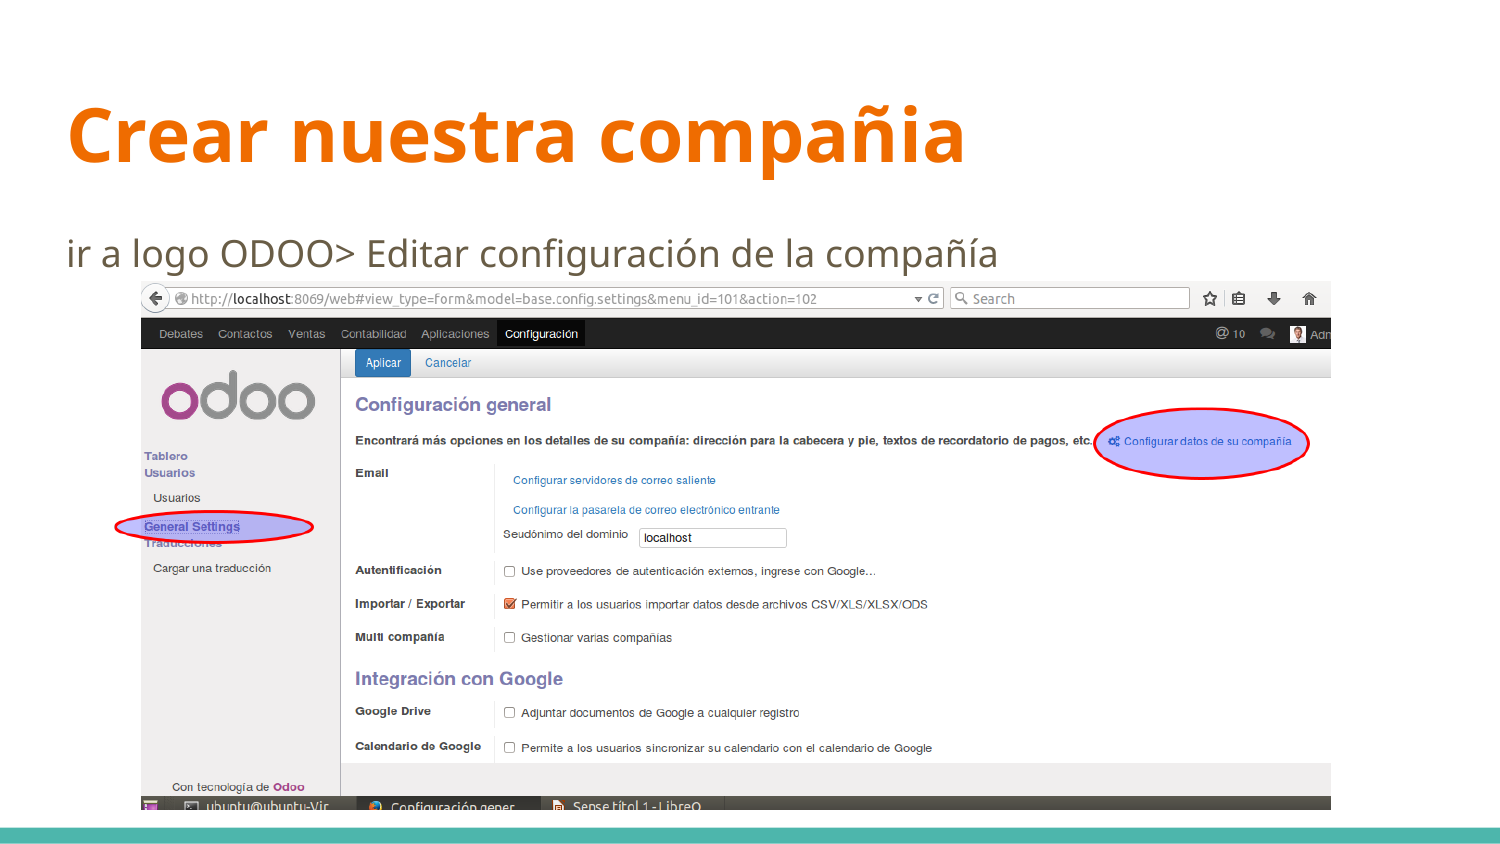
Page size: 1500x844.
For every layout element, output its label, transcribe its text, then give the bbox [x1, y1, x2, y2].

title Crear nuestra compañia [51, 72, 1449, 189]
list ir a logo ODOO> Editar configuración de la compañía [51, 207, 1449, 750]
picture [76, 281, 1331, 823]
